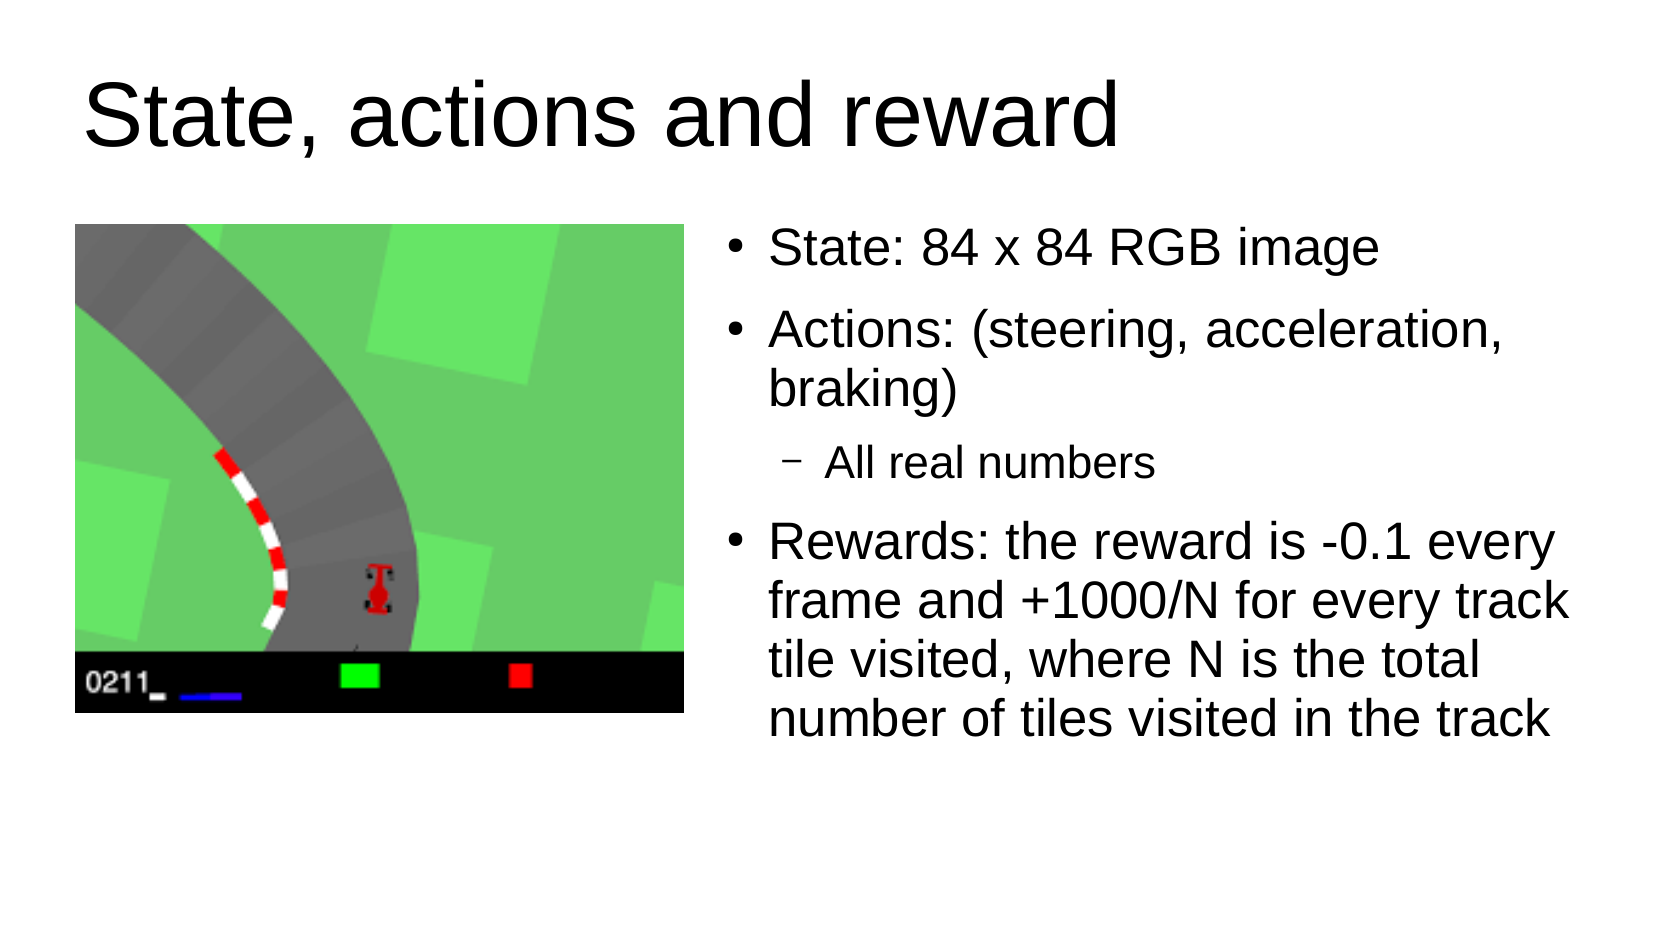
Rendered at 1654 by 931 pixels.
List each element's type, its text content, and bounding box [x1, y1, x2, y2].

list State: 84 x 84 RGB image Actions: (steering, acceleration, braking) All real numbers Rewards: the reward is -0.1 every frame and +1000/N for every track tile visited, where N is the total number of tiles visited in the track [712, 217, 1571, 758]
title State, actions and reward [82, 37, 1571, 193]
picture [75, 224, 684, 713]
